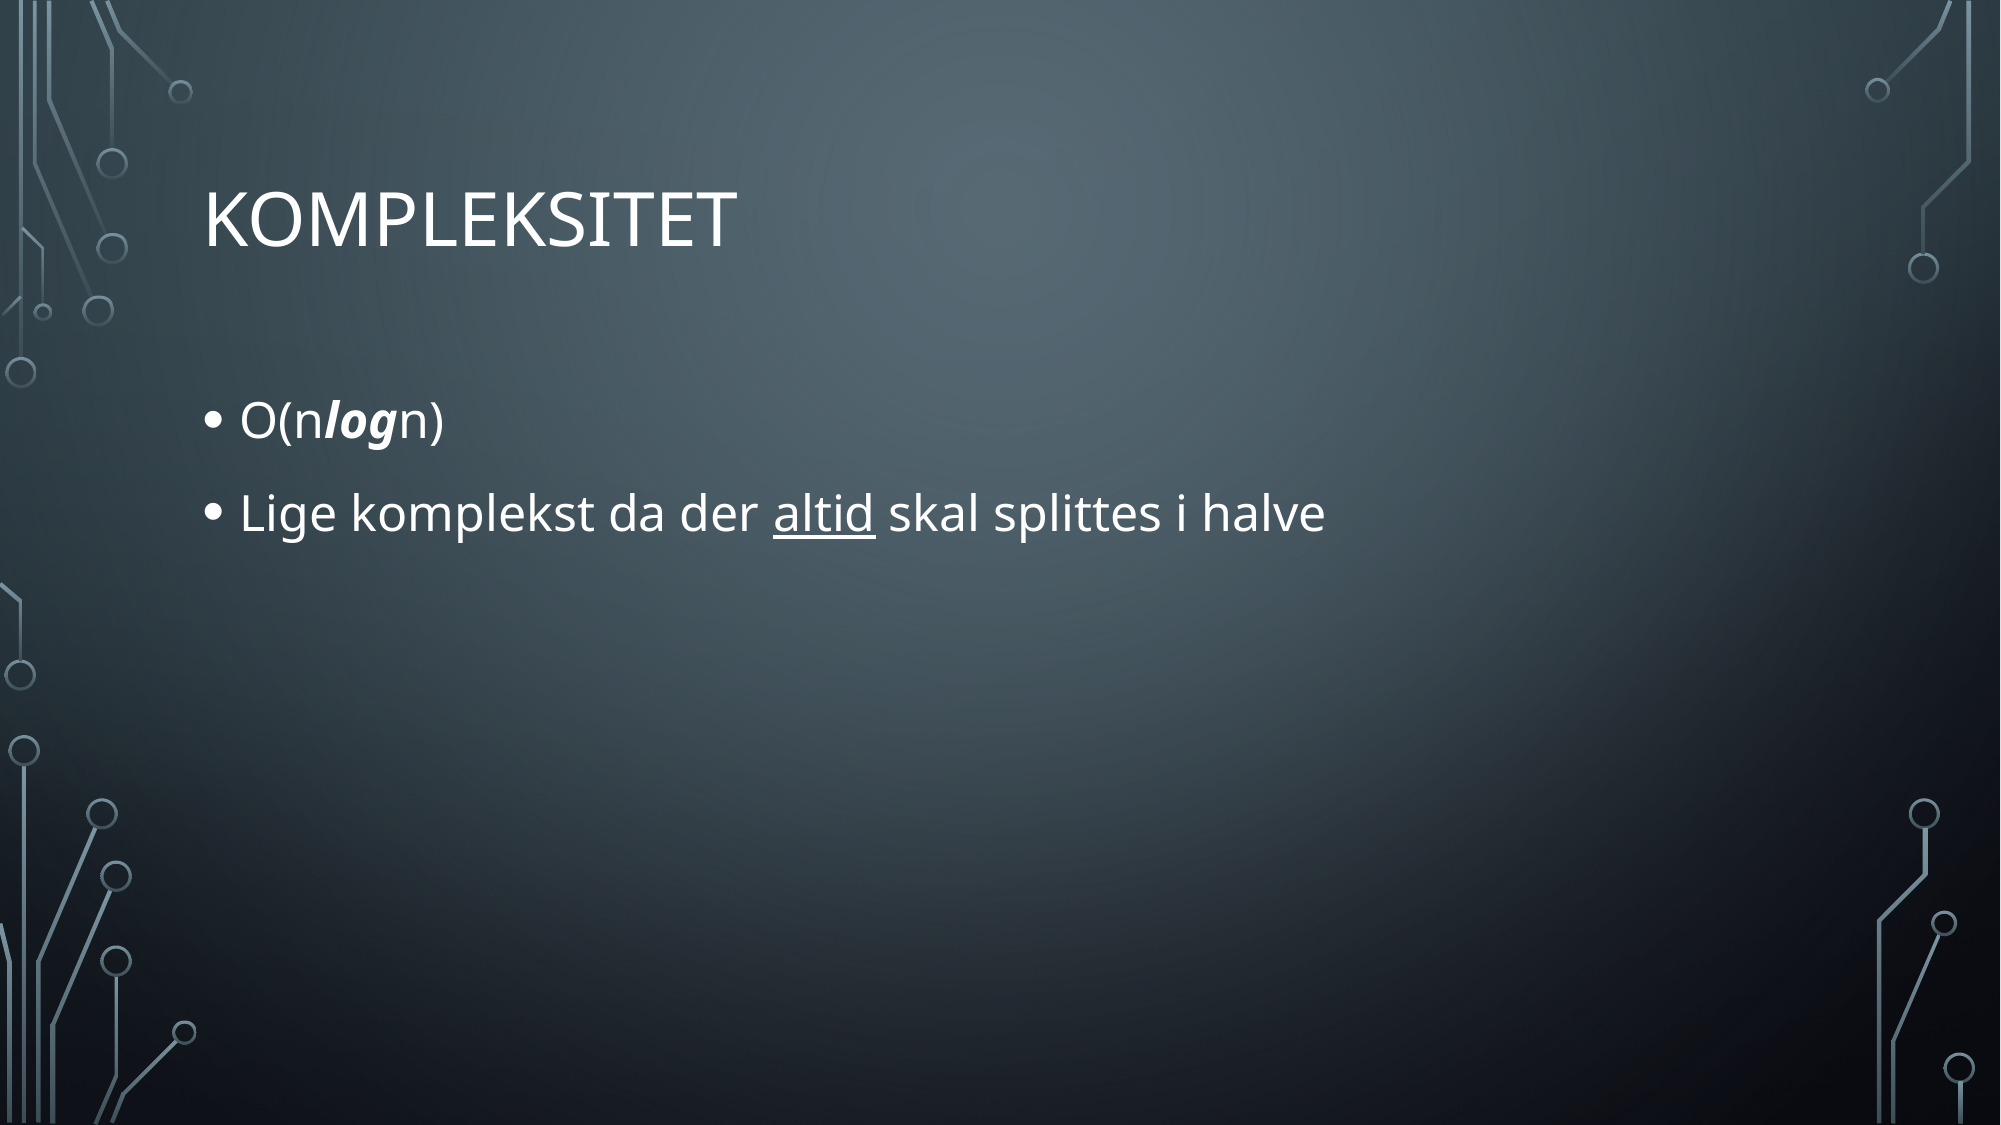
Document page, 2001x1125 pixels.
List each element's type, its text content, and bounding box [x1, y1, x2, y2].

title Kompleksitet [187, 101, 1813, 344]
list O(nlogn) Lige komplekst da der altid skal splittes i halve [187, 369, 1813, 951]
